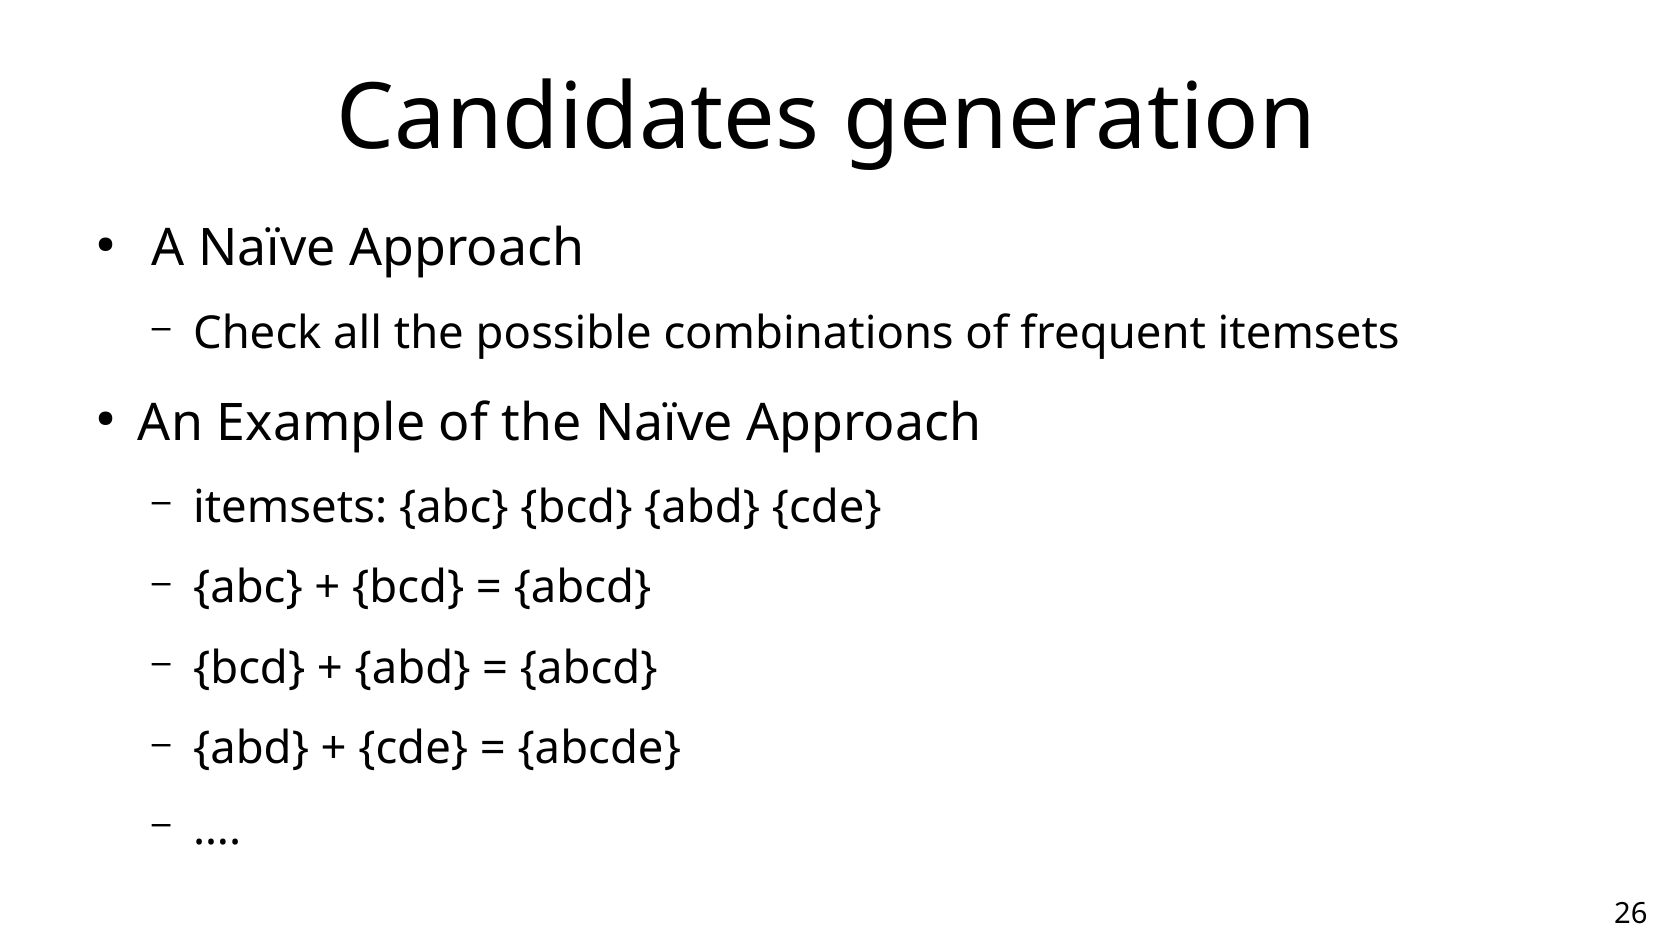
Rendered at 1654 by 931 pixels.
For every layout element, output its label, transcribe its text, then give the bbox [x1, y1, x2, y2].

title Candidates generation [82, 1, 1571, 210]
list A Naïve Approach Check all the possible combinations of frequent itemsets An Example of the Naïve Approach itemsets: {abc} {bcd} {abd} {cde} {abc} + {bcd} = {abcd} {bcd} + {abd} = {abcd} {abd} + {cde} = {abcde} …. [82, 210, 1571, 860]
